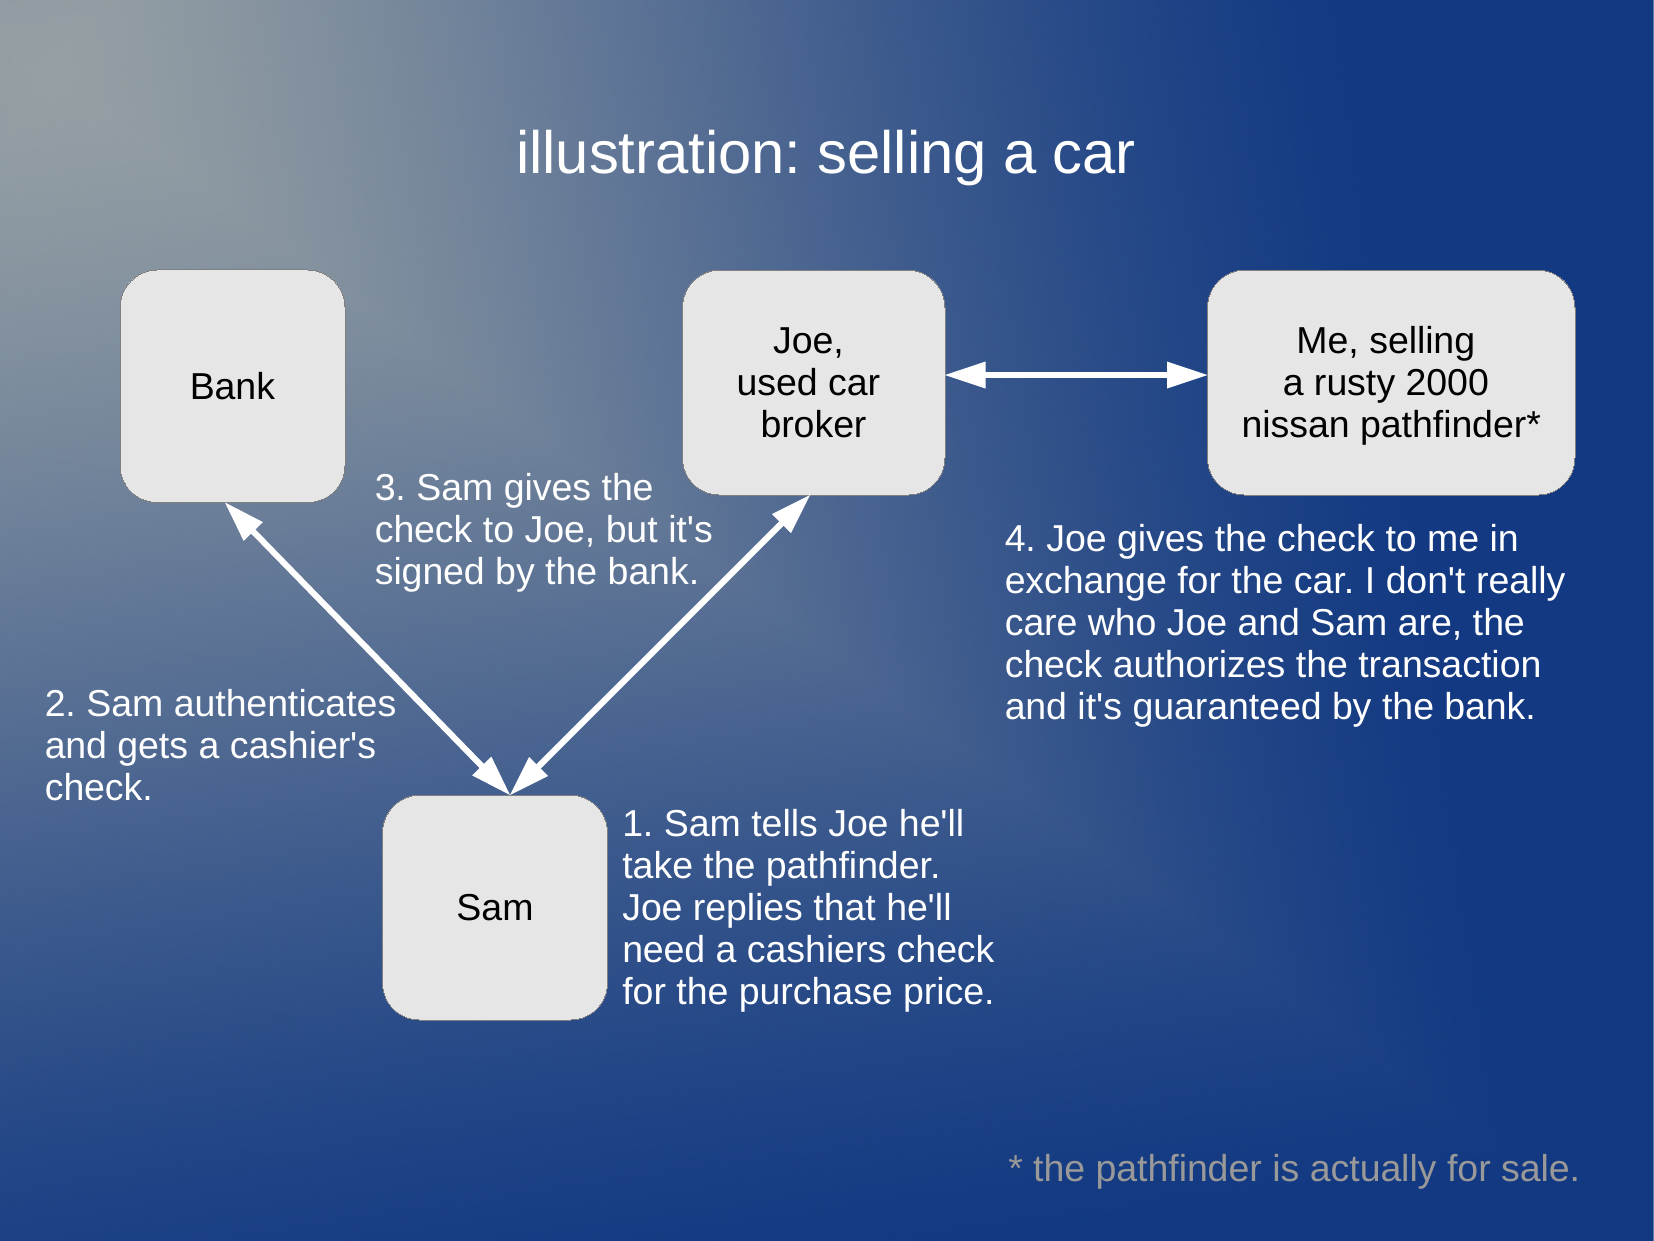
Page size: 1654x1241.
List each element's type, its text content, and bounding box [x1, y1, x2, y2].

picture [0, 0, 1654, 1241]
text_box 2. Sam authenticates and gets a cashier's check. [30, 675, 421, 817]
text_box 4. Joe gives the check to me in exchange for the car. I don't really care who Joe and Sam are, the check authorizes the transaction and it's guaranteed by the bank. [990, 510, 1591, 735]
text_box 1. Sam tells Joe he'll take the pathfinder. Joe replies that he'll need a cashiers check for the purchase price. [607, 795, 1020, 1021]
title illustration: selling a car [82, 49, 1571, 257]
text_box Sam [382, 795, 607, 1021]
text_box Bank [120, 269, 346, 503]
text_box Me, selling a rusty 2000 nissan pathfinder* [1207, 270, 1576, 496]
text_box 3. Sam gives the check to Joe, but it's signed by the bank. [360, 459, 751, 601]
text_box Joe, used car broker [682, 270, 946, 496]
text_box * the pathfinder is actually for sale. [993, 1140, 1654, 1201]
